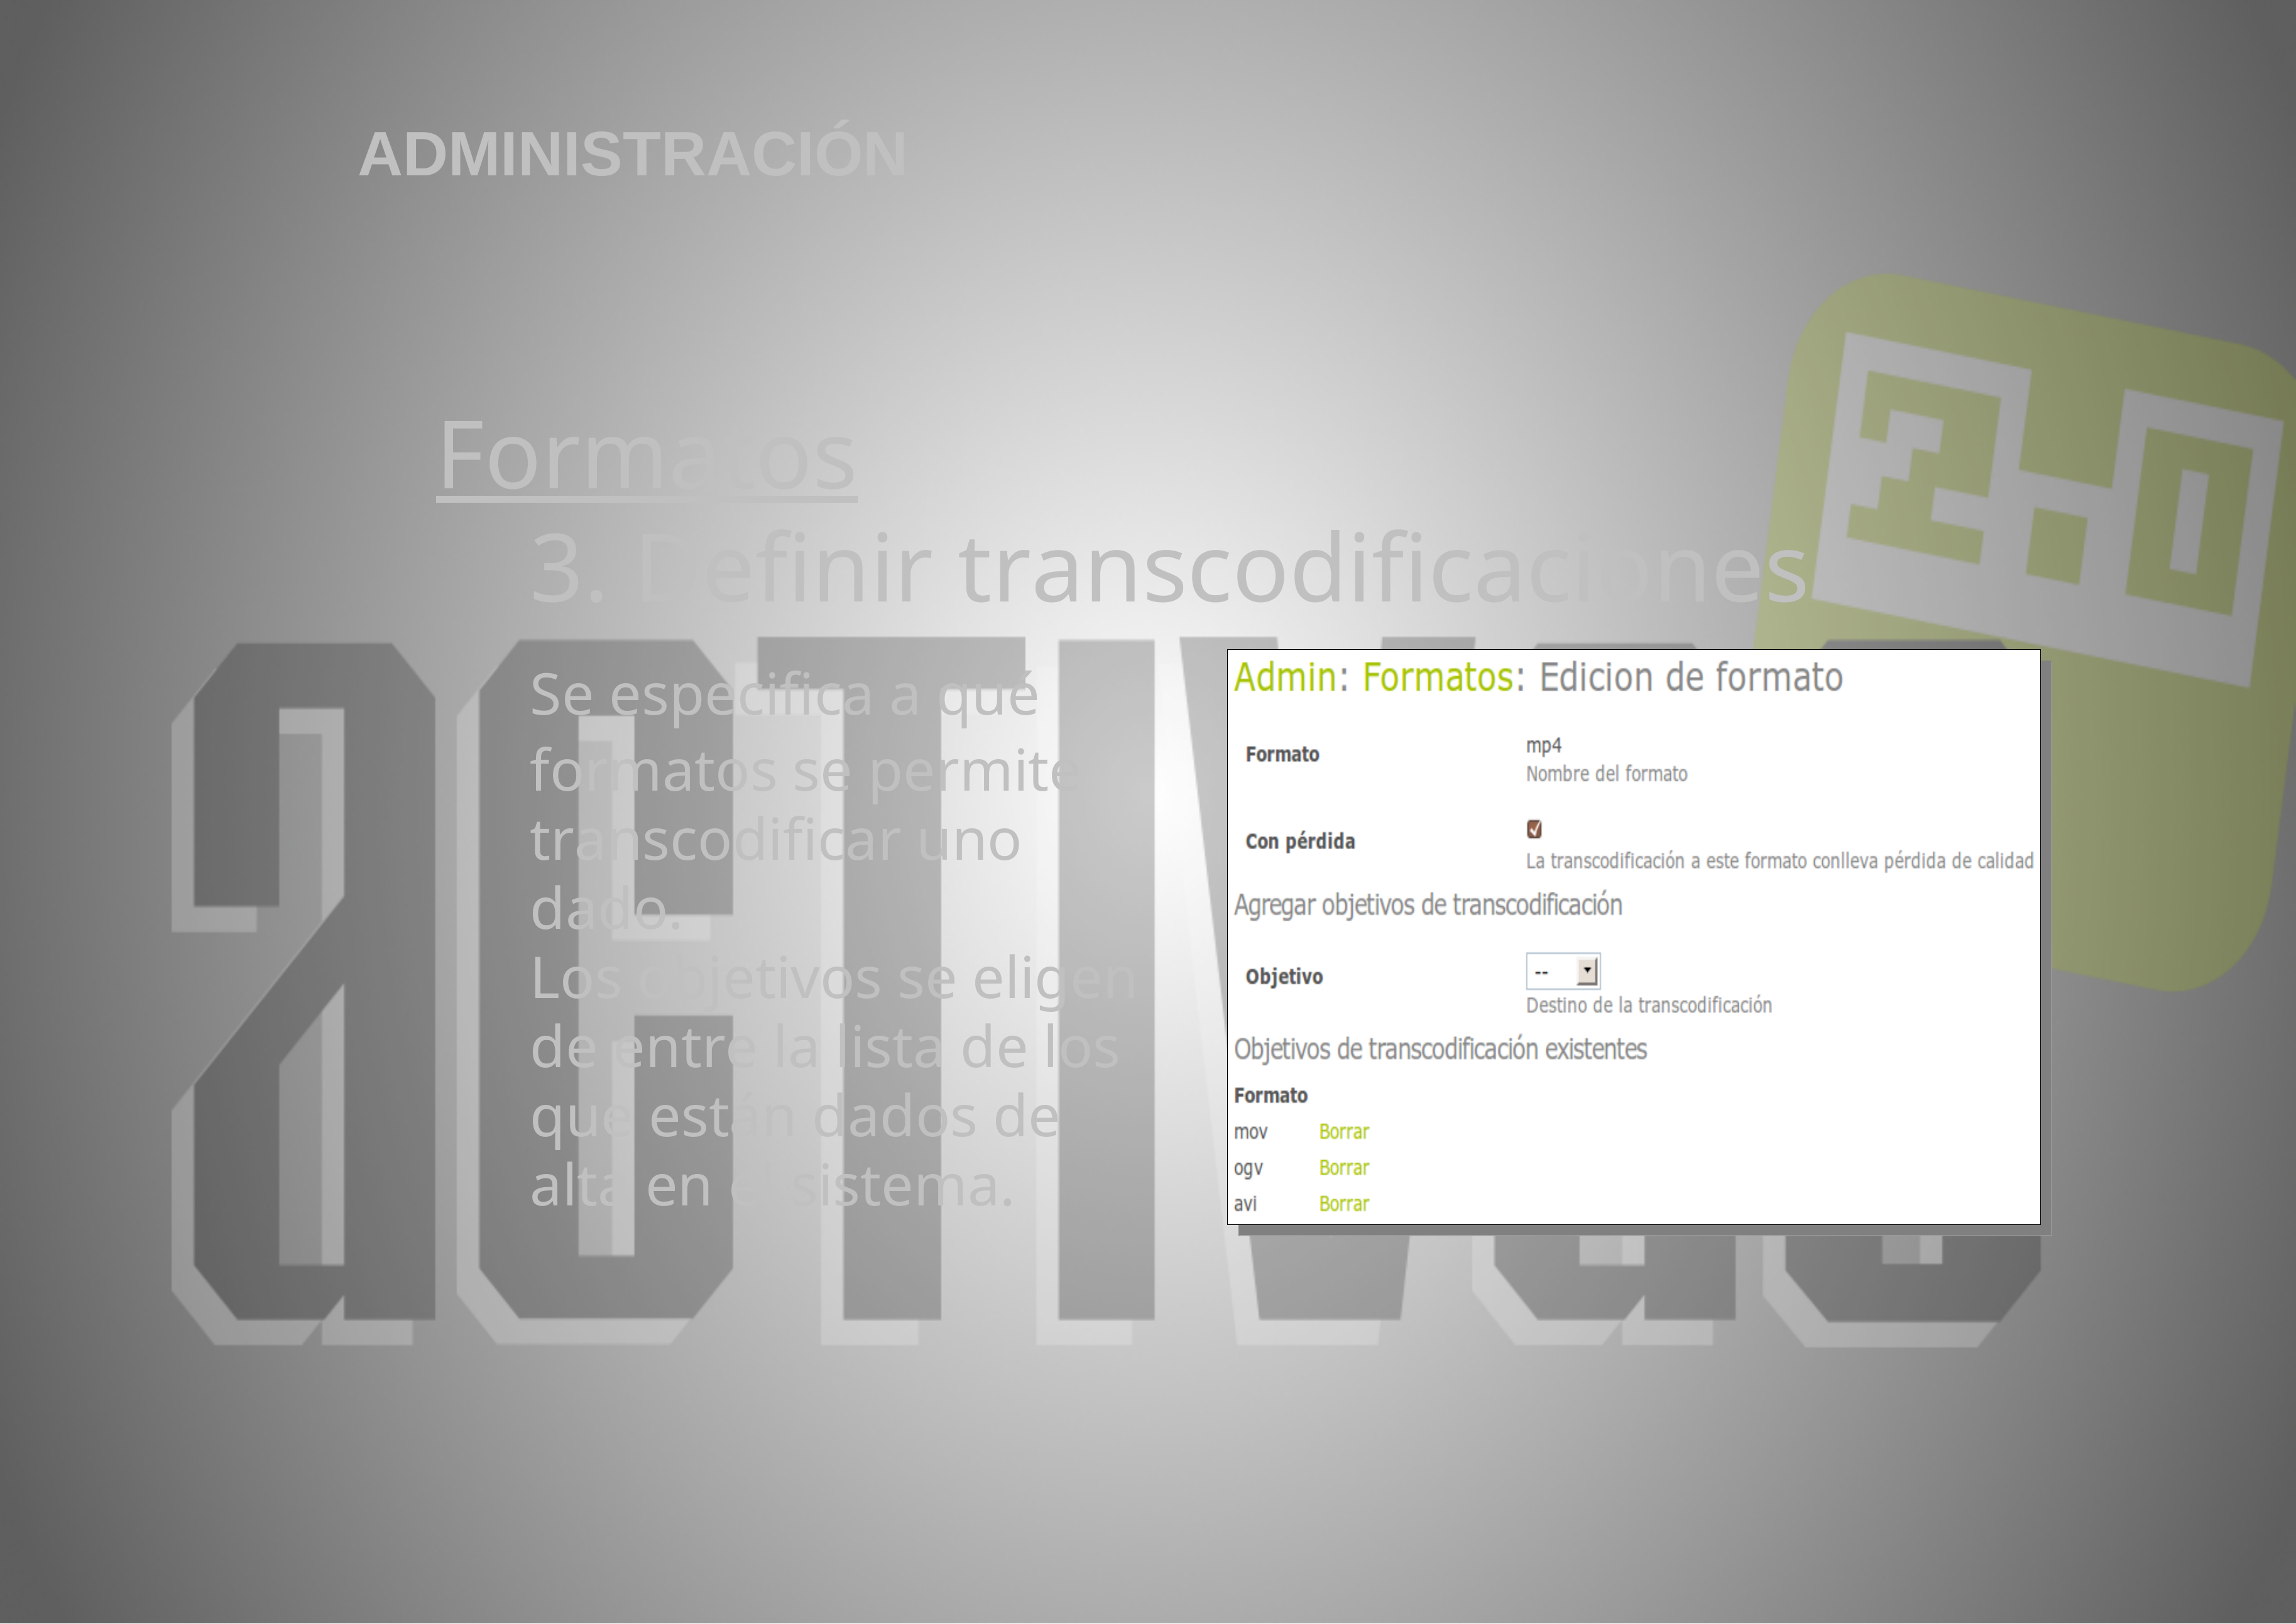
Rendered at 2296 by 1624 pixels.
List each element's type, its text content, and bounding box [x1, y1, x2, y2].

text_box ADMINISTRACIÓN [215, 112, 910, 189]
text_box Formatos 3. Definir transcodificaciones Se especifica a qué formatos se permite transcodificar uno dado. Los objetivos se eligen de entre la lista de los que están dados de alta en el sistema. [427, 390, 2004, 1281]
picture [0, 0, 2296, 1623]
